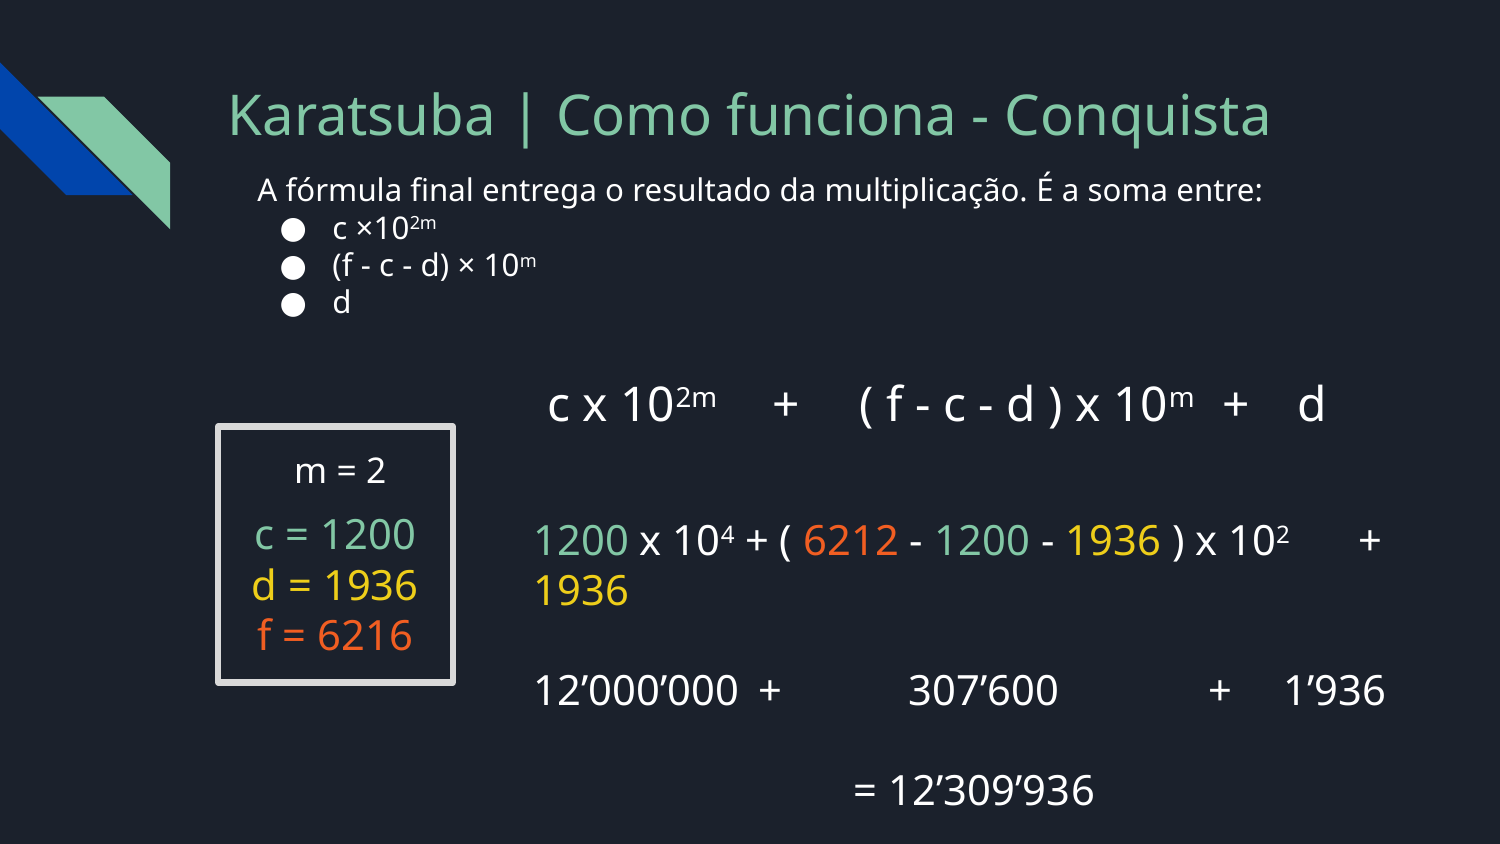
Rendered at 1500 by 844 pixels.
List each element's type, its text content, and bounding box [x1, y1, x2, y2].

text_box A fórmula final entrega o resultado da multiplicação. É a soma entre: c ×102m (f - c - d) × 10m d [242, 155, 1338, 366]
title Karatsuba | Como funciona - Conquista [212, 64, 1368, 215]
text_box c = 1200 d = 1936 f = 6216 [221, 462, 450, 679]
text_box m = 2 [279, 432, 405, 506]
text_box c = 1200 d = 1936 f = 6216 [198, 462, 473, 705]
text_box 1200 x 104 + ( 6212 - 1200 - 1936 ) x 102 + 1936 12’000’000 + 307’600 + 1’936 = 12’309’936 [518, 498, 1431, 813]
text_box c x 102m + ( f - c - d ) x 10m + d [472, 358, 1401, 475]
